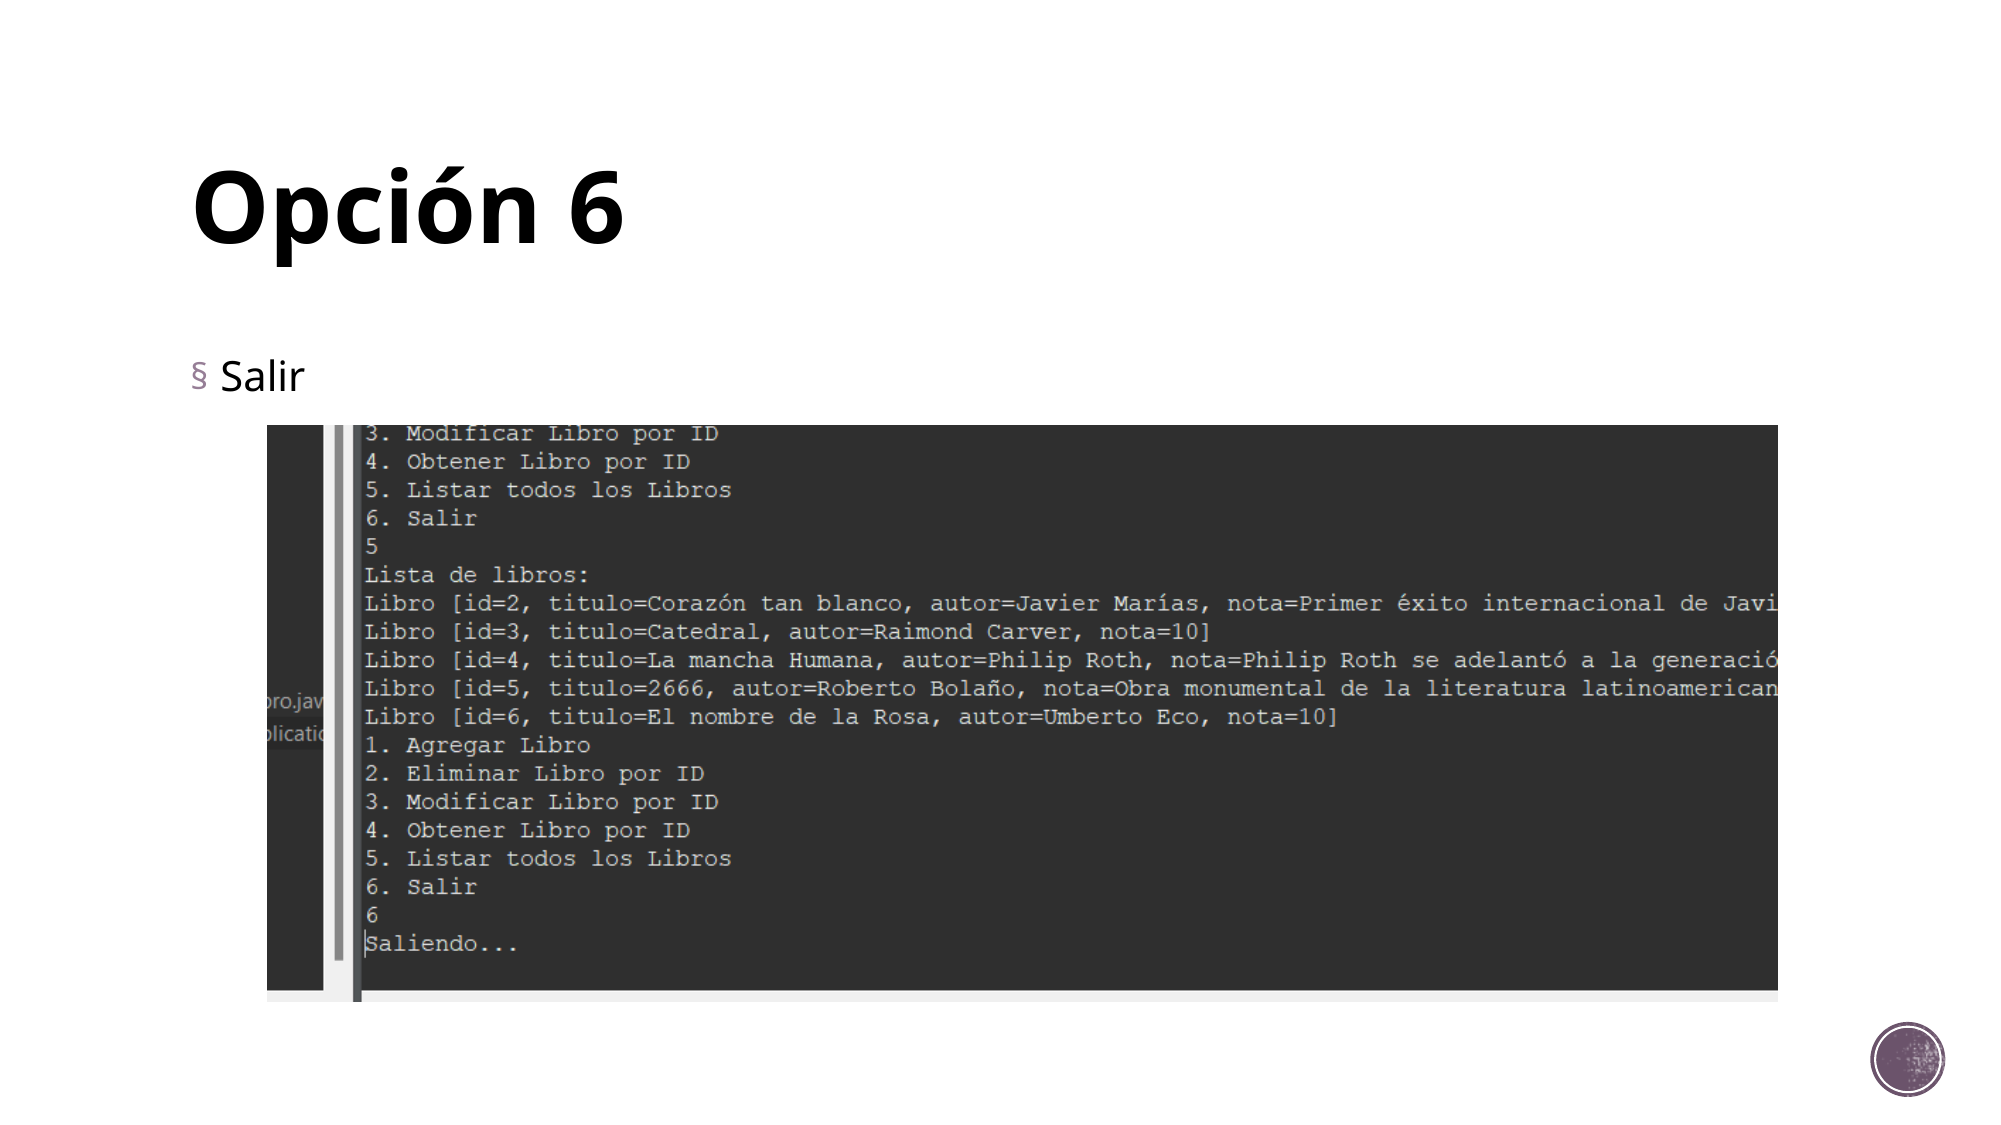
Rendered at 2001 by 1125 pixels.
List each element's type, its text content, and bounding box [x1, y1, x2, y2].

list Salir [175, 348, 1826, 1013]
picture [267, 425, 1778, 1002]
title Opción 6 [175, 79, 1826, 344]
